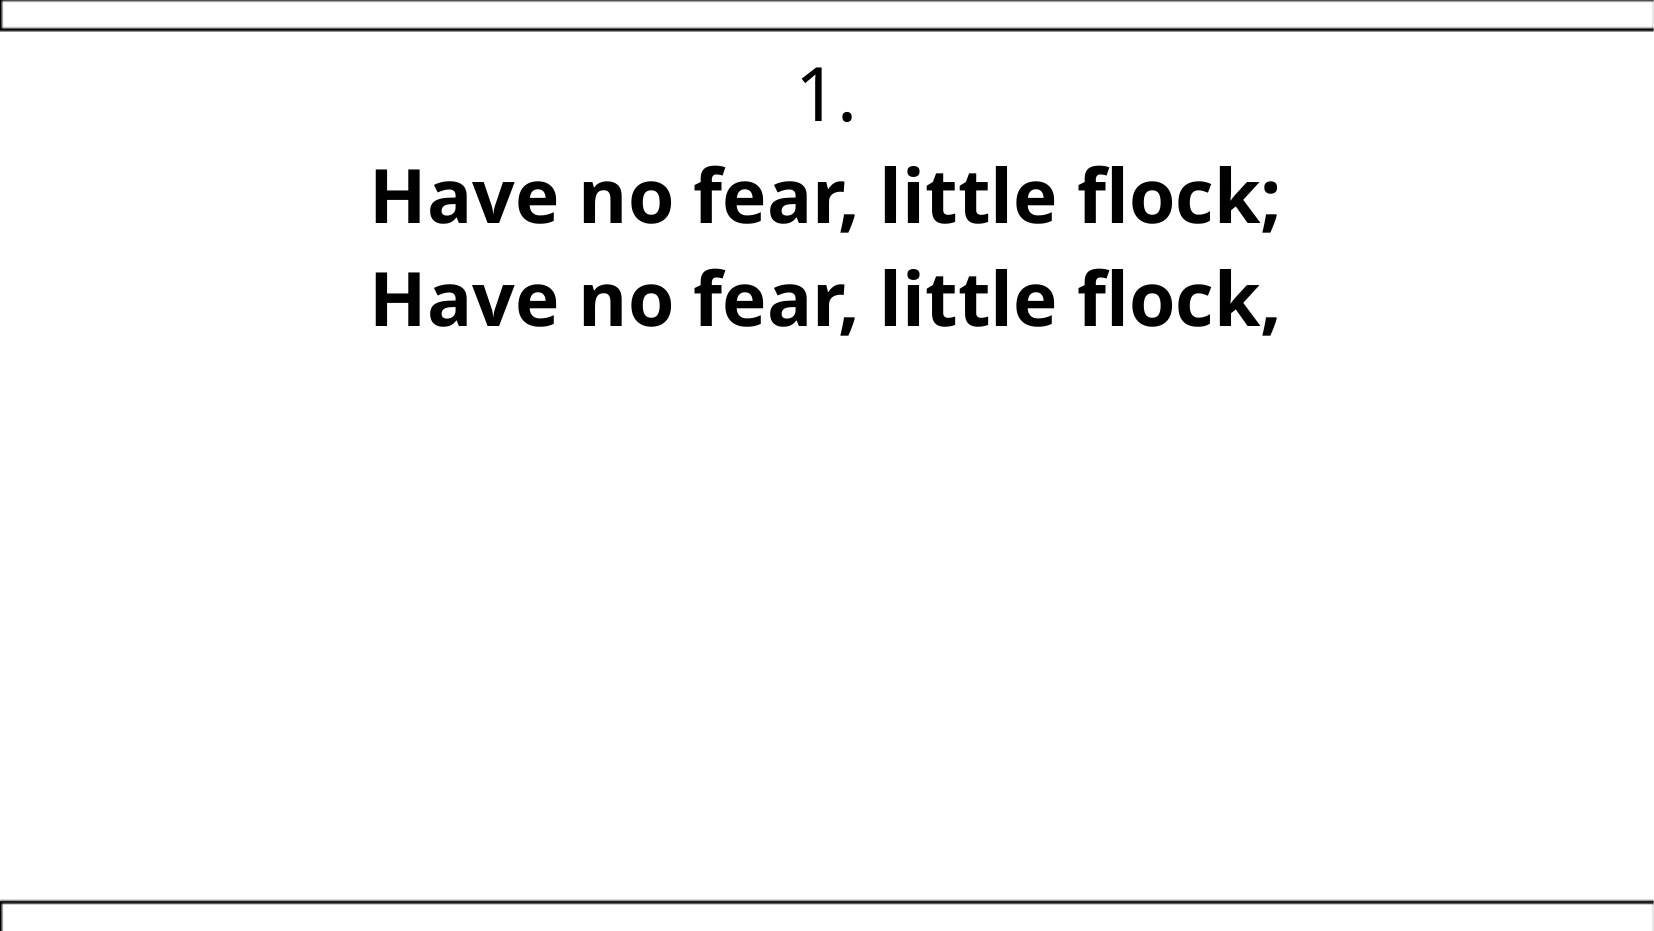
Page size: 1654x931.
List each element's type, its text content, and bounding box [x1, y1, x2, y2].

picture [0, 0, 1654, 931]
text_box 1. Have no fear, little flock; Have no fear, little flock, [106, 33, 1547, 349]
